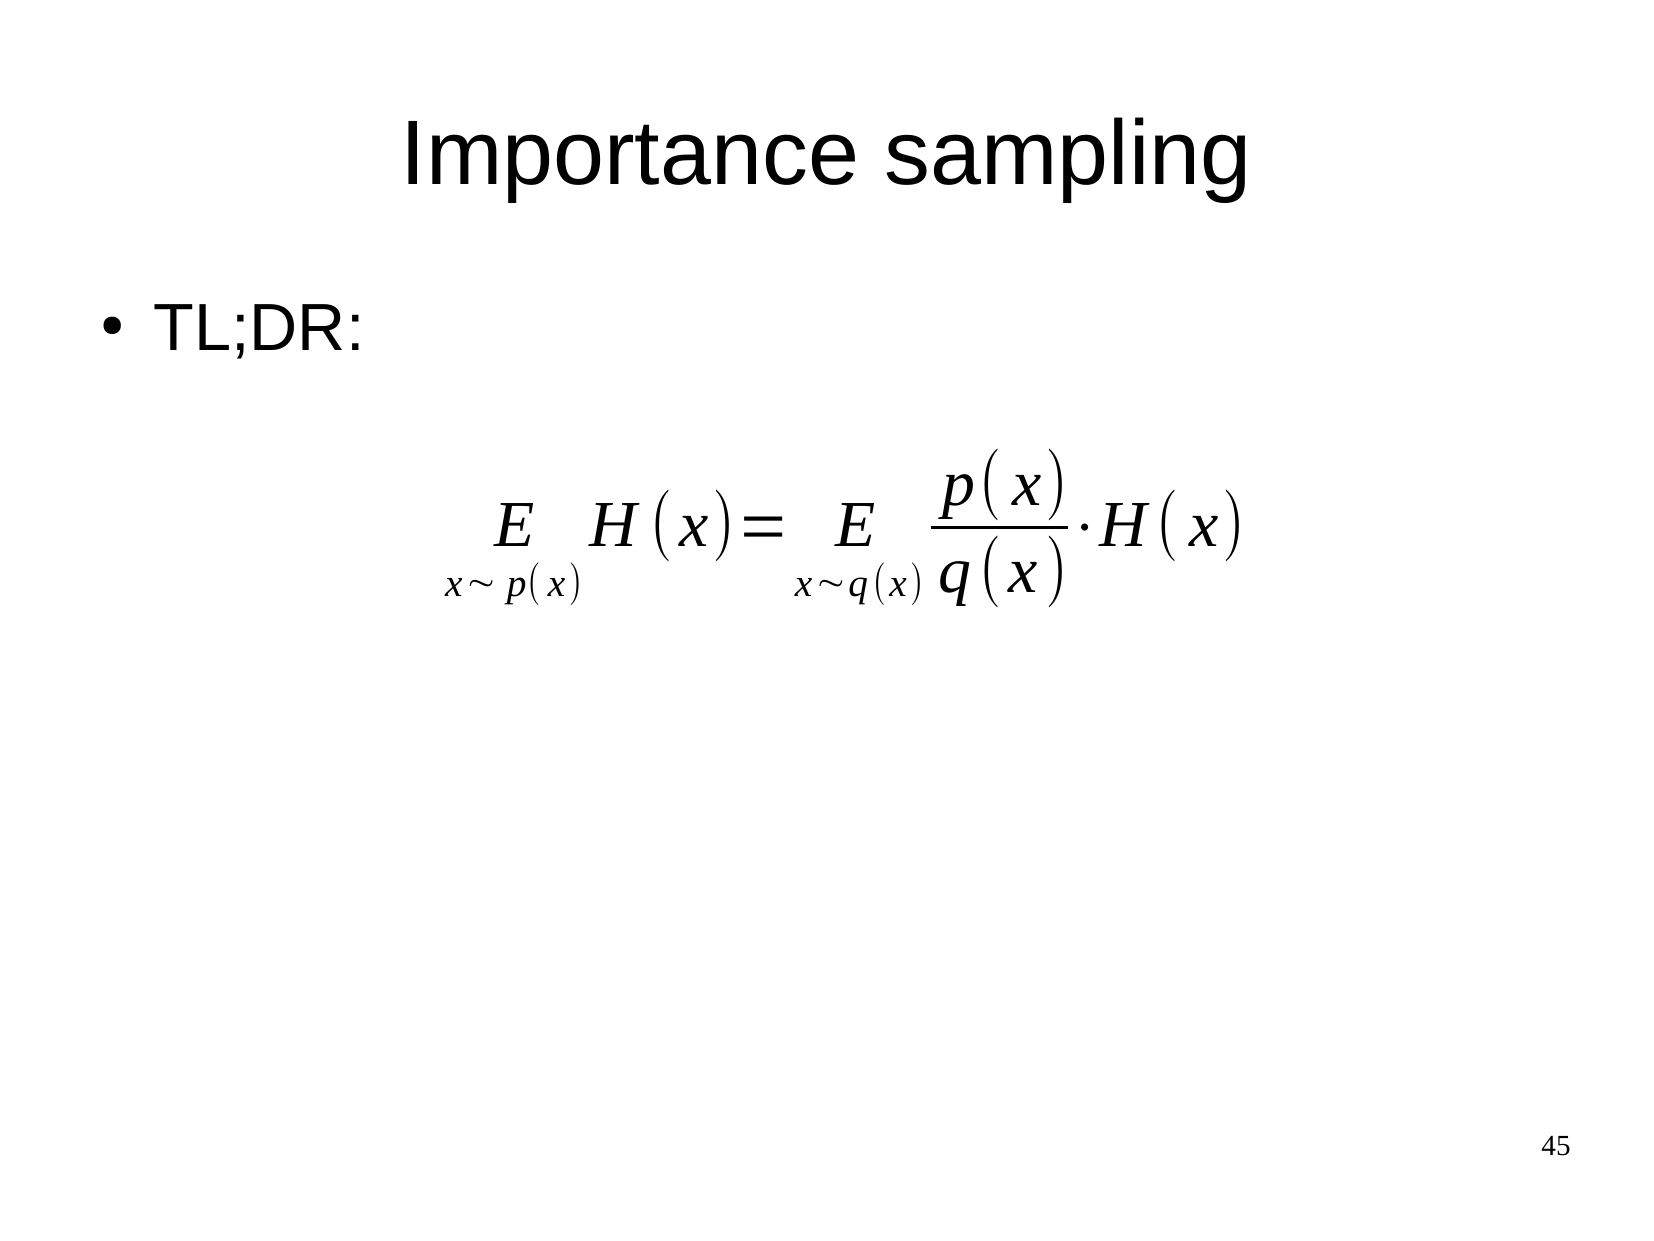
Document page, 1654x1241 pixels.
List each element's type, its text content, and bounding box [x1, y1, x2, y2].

list TL;DR: [82, 290, 1571, 1010]
chart [428, 444, 1262, 612]
title Importance sampling [82, 49, 1571, 257]
